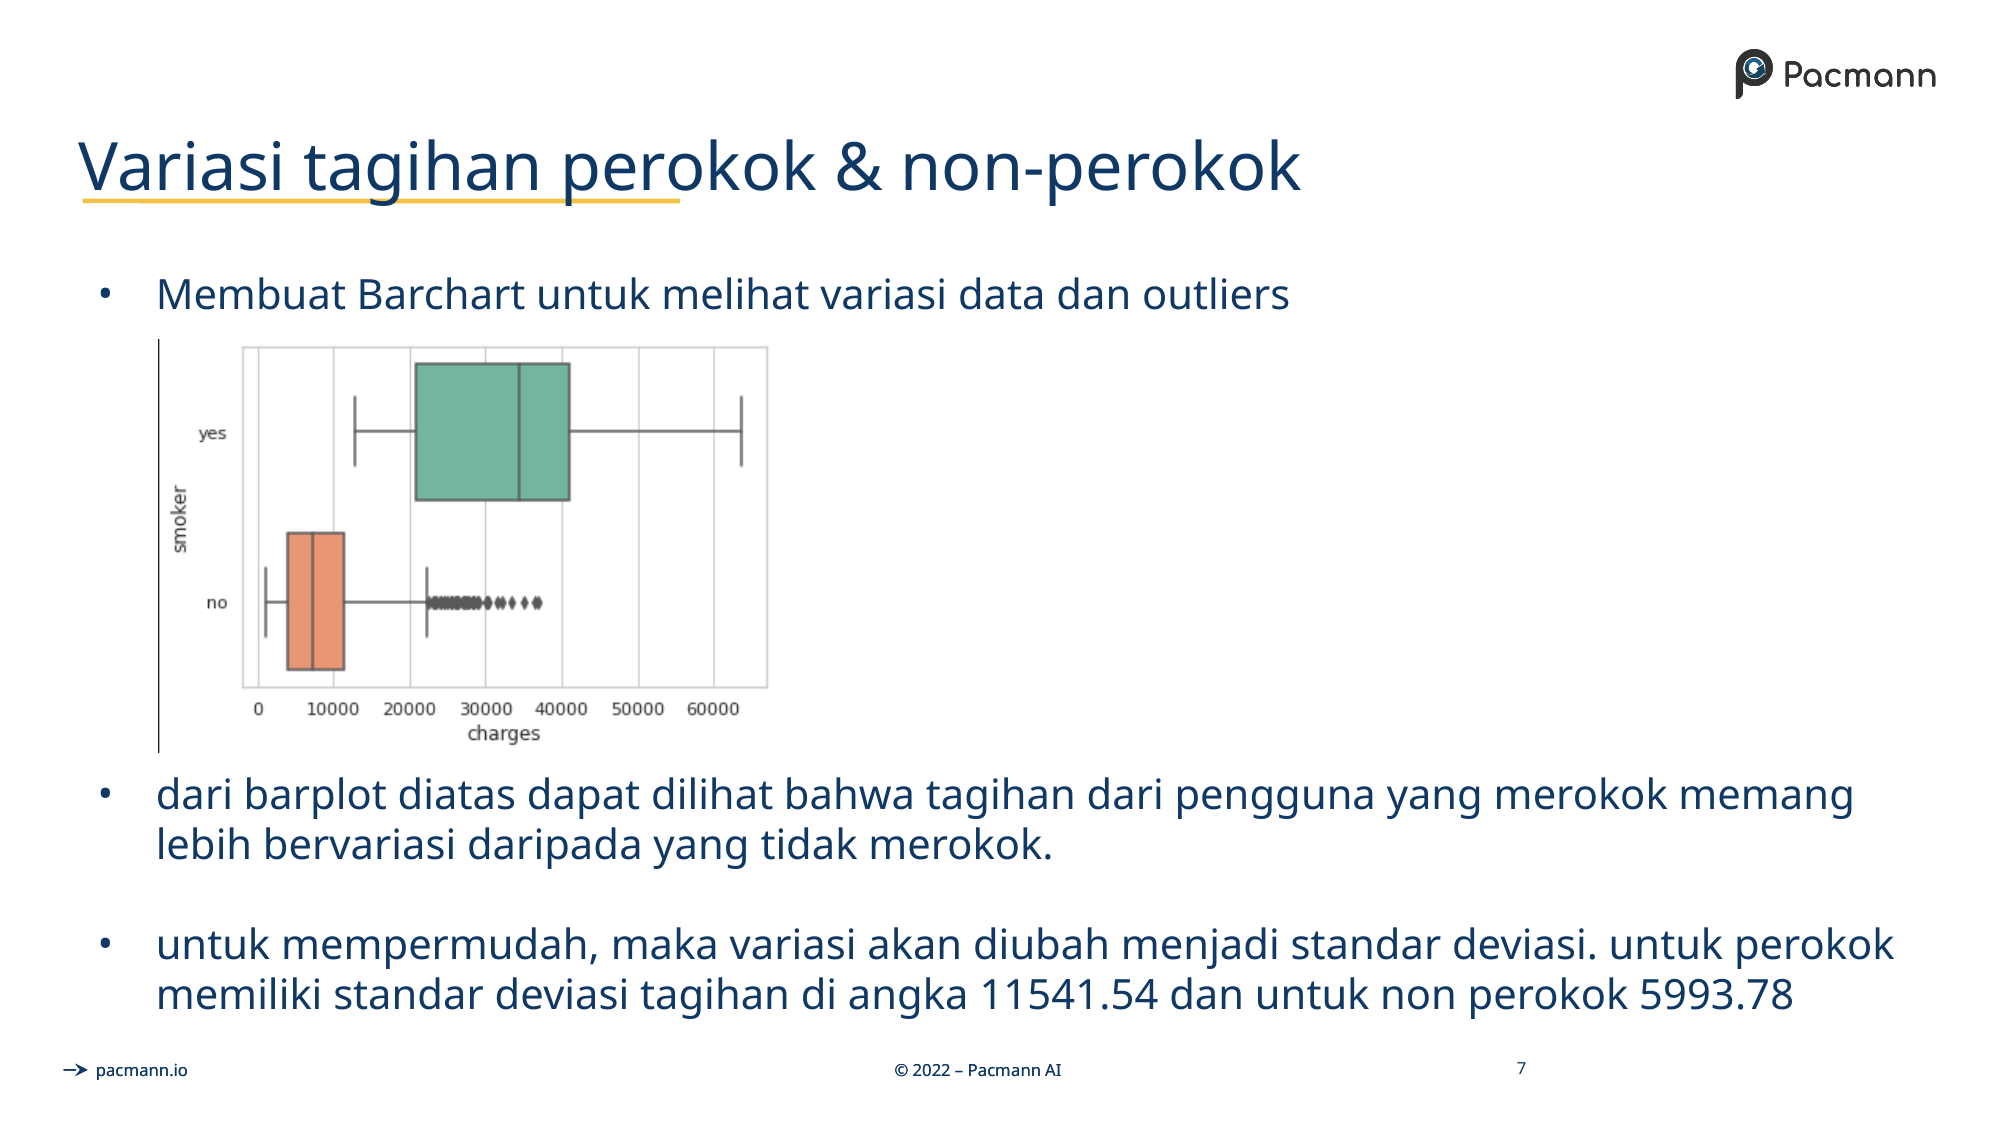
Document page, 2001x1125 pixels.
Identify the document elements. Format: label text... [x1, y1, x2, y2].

picture [1707, 36, 1966, 112]
text_box Membuat Barchart untuk melihat variasi data dan outliers dari barplot diatas dapat dilihat bahwa tagihan dari pengguna yang merokok memang lebih bervariasi daripada yang tidak merokok. untuk mempermudah, maka variasi akan diubah menjadi standar deviasi. untuk perokok memiliki standar deviasi tagihan di angka 11541.54 dan untuk non perokok 5993.78 [65, 259, 1934, 1026]
title Variasi tagihan perokok & non-perokok [63, 59, 1935, 278]
picture [158, 339, 773, 753]
